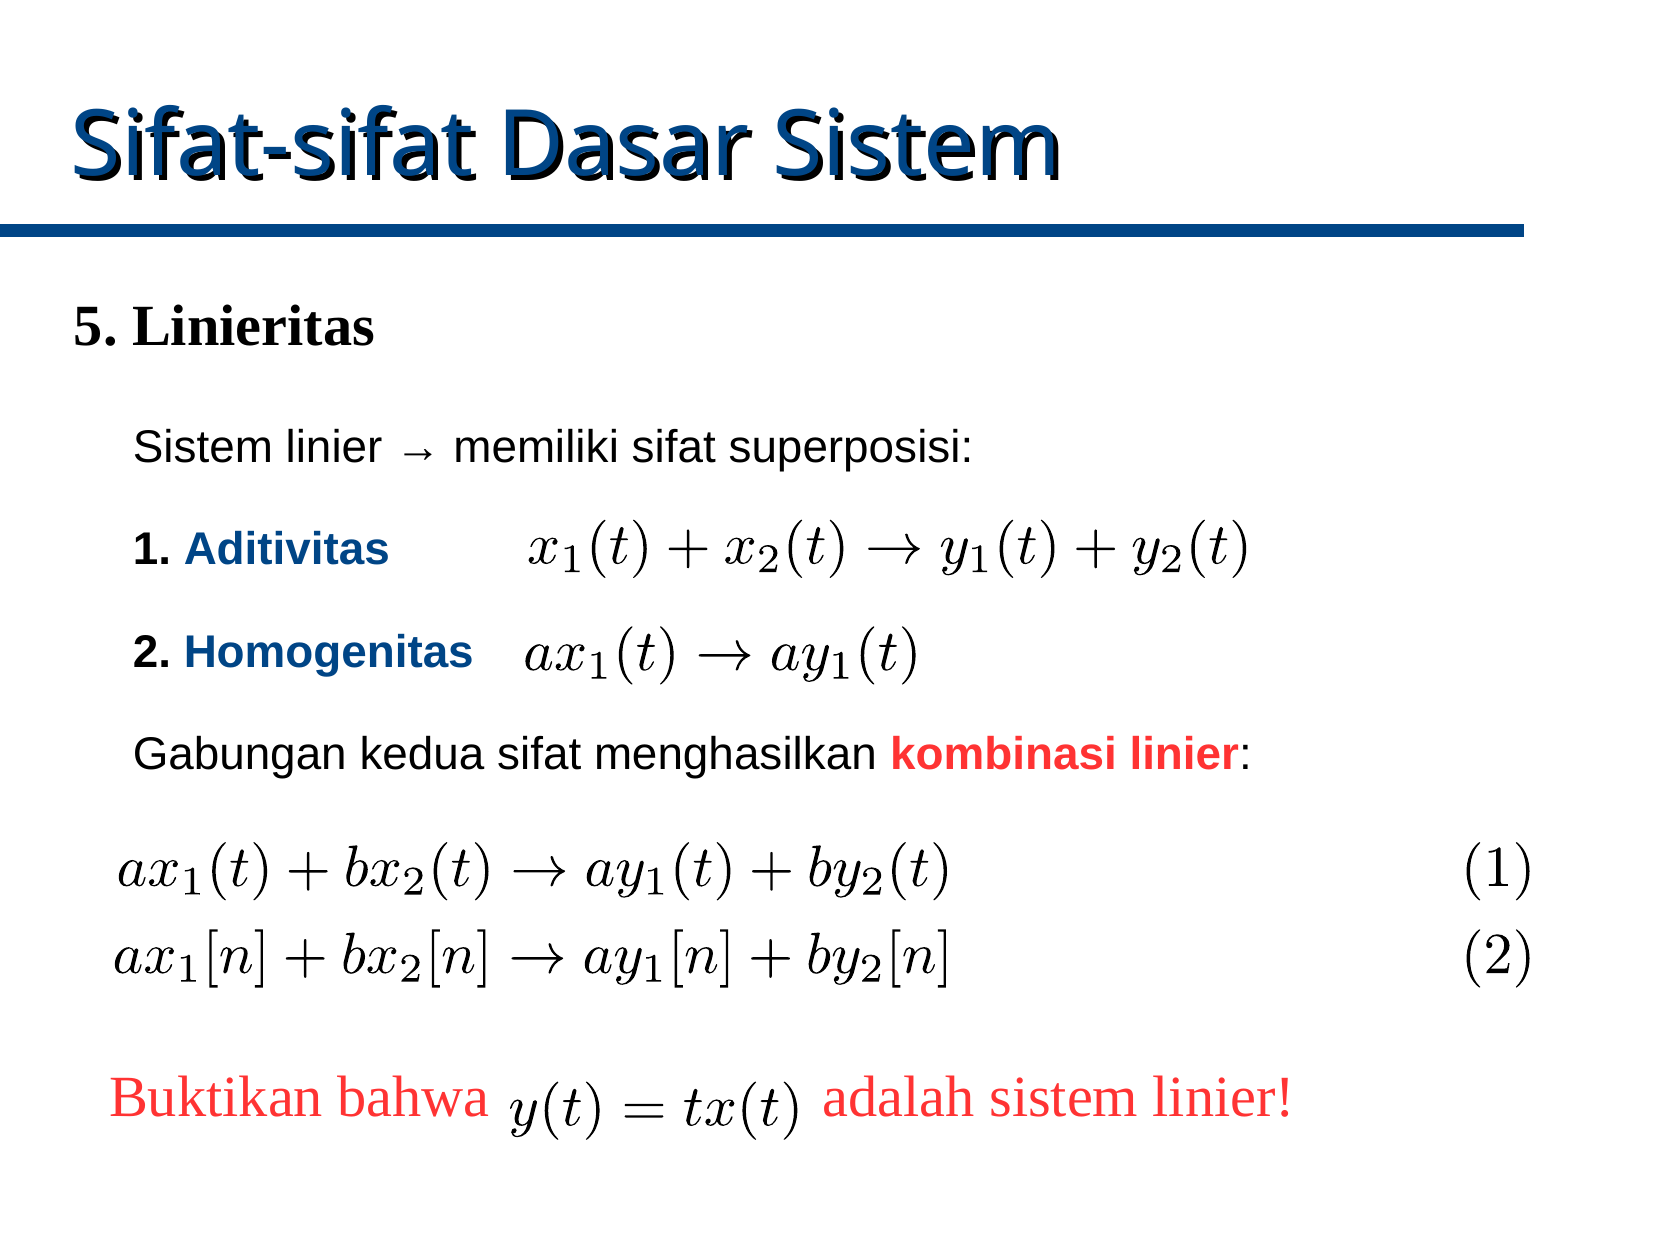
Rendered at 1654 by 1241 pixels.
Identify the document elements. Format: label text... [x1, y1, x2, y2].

text_box Sistem linier → memiliki sifat superposisi: Aditivitas Homogenitas Gabungan kedua sifat menghasilkan kombinasi linier: [118, 413, 1536, 788]
text_box [112, 842, 1536, 988]
text_box [523, 626, 922, 685]
text_box [508, 1081, 804, 1140]
text_box Buktikan bahwa adalah sistem linier! [94, 1057, 1309, 1150]
subtitle Sifat-sifat Dasar Sistem [70, 83, 1276, 197]
text_box [526, 519, 1252, 578]
text_box 5. Linieritas [59, 286, 391, 387]
text_box [0, 224, 1524, 237]
